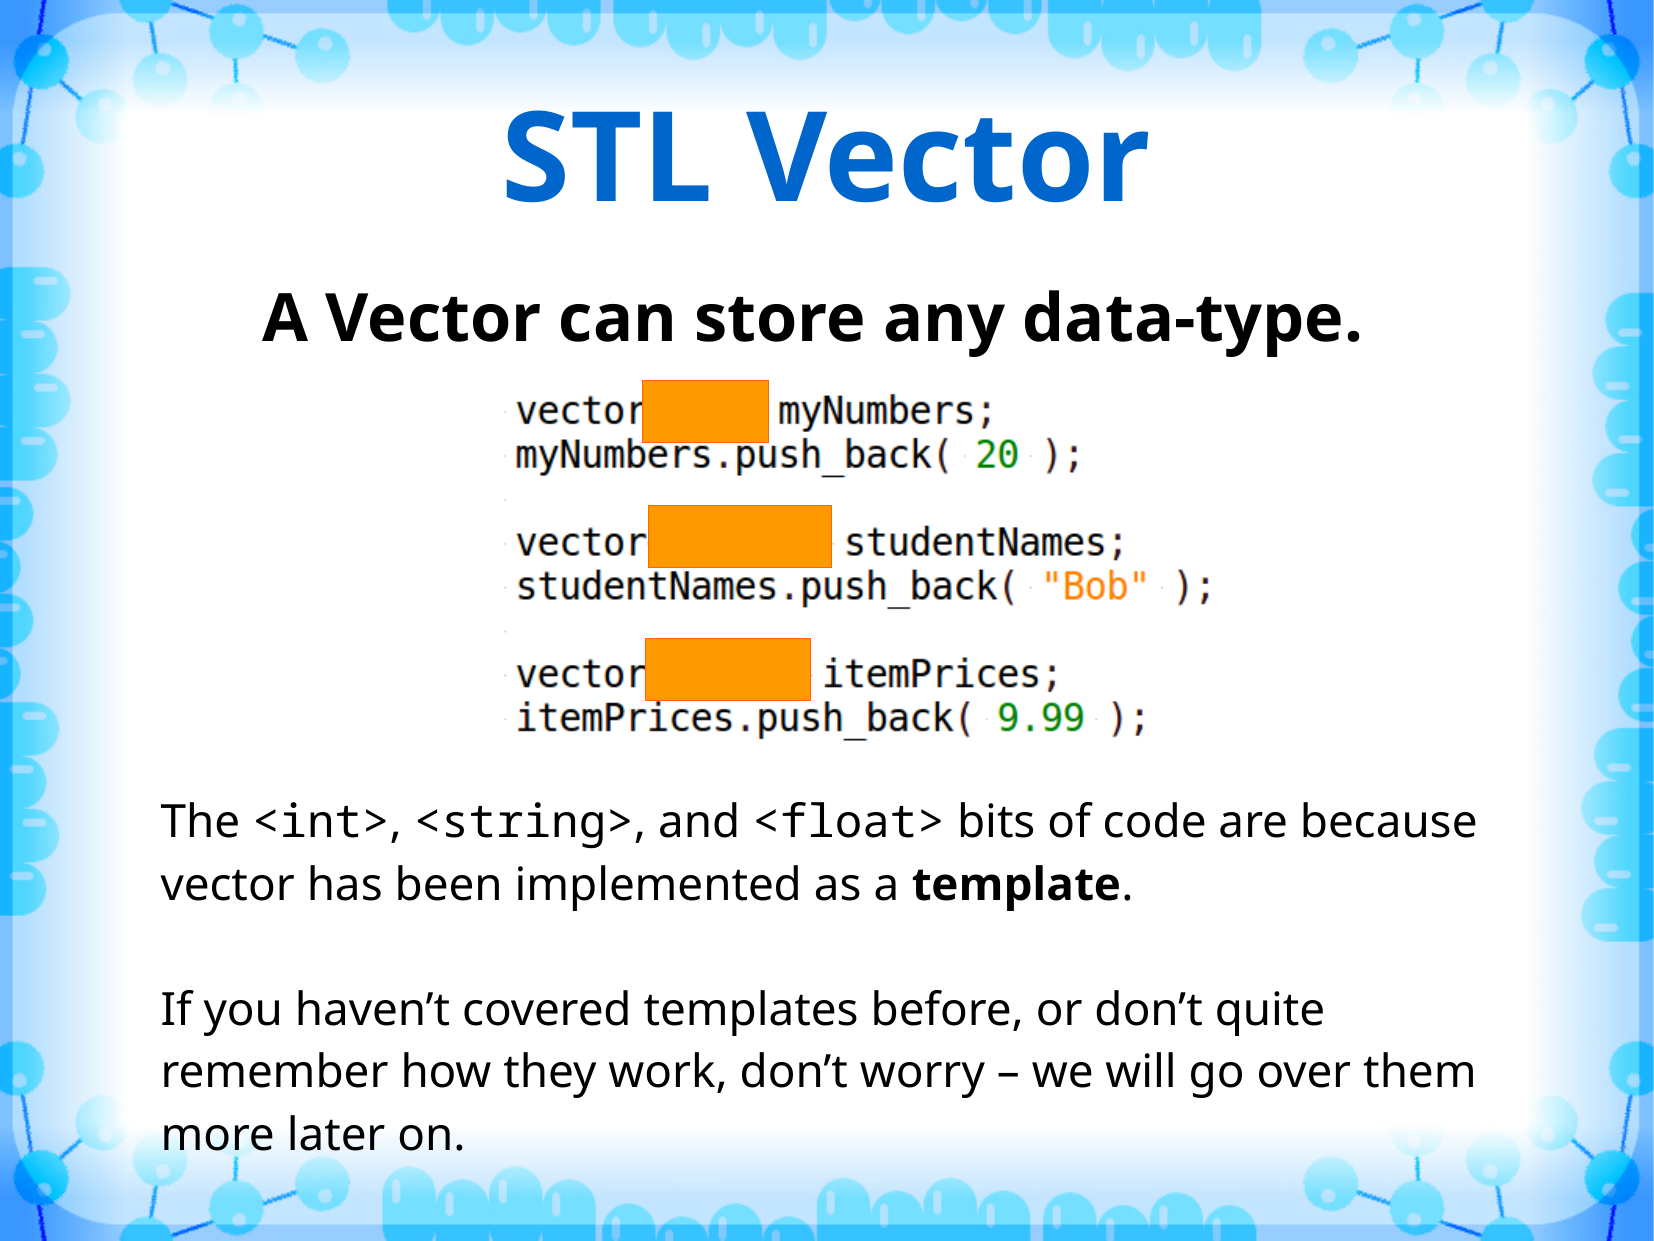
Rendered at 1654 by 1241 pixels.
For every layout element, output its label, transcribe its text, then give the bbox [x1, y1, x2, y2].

text_box [648, 505, 832, 568]
picture [0, 0, 1654, 1241]
title STL Vector [82, 49, 1571, 257]
text_box A Vector can store any data-type. [135, 270, 1492, 537]
text_box The <int>, <string>, and <float> bits of code are because vector has been implemented as a template. If you haven’t covered templates before, or don’t quite remember how they work, don’t worry – we will go over them more later on. [160, 788, 1545, 1131]
text_box [642, 380, 769, 443]
text_box [645, 638, 811, 701]
